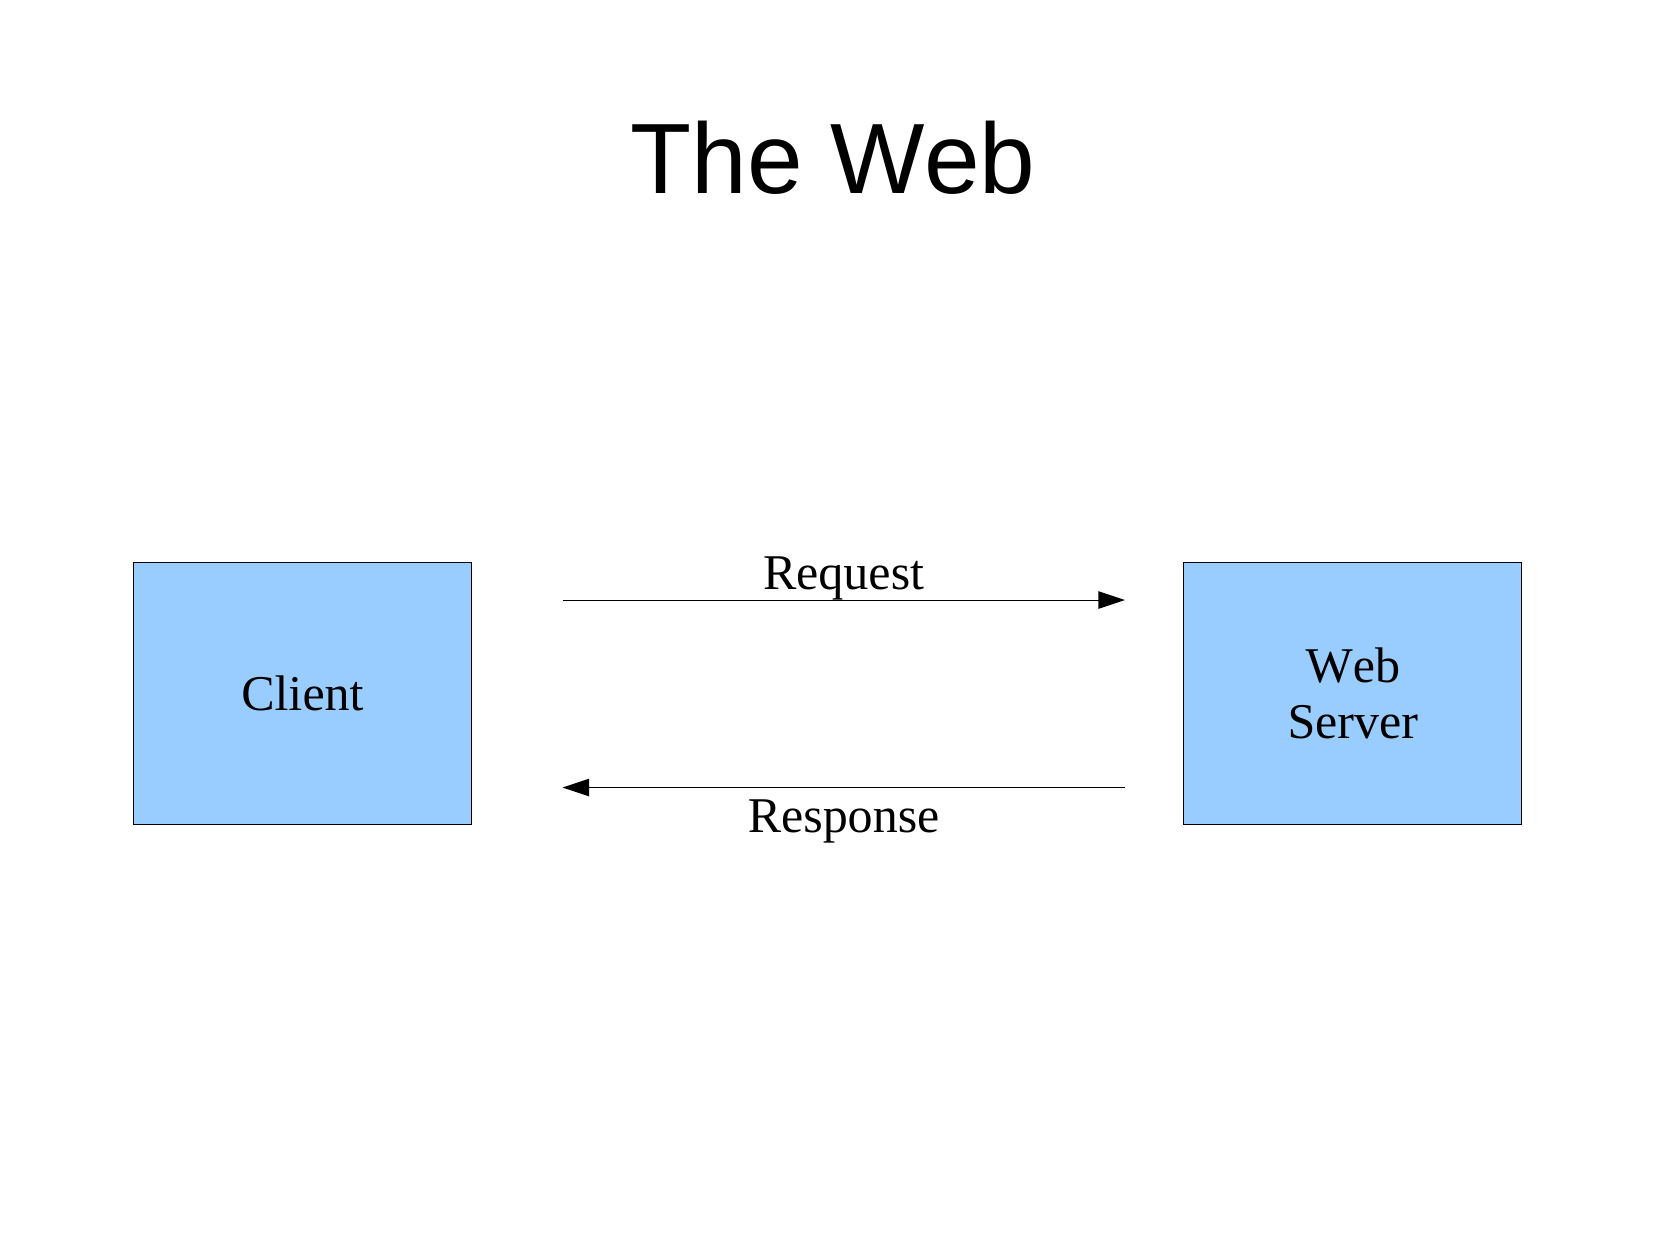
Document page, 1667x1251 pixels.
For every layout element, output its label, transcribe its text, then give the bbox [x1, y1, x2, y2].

text_box Client [133, 562, 472, 825]
text_box Web Server [1183, 562, 1522, 825]
title The Web [124, 103, 1542, 328]
